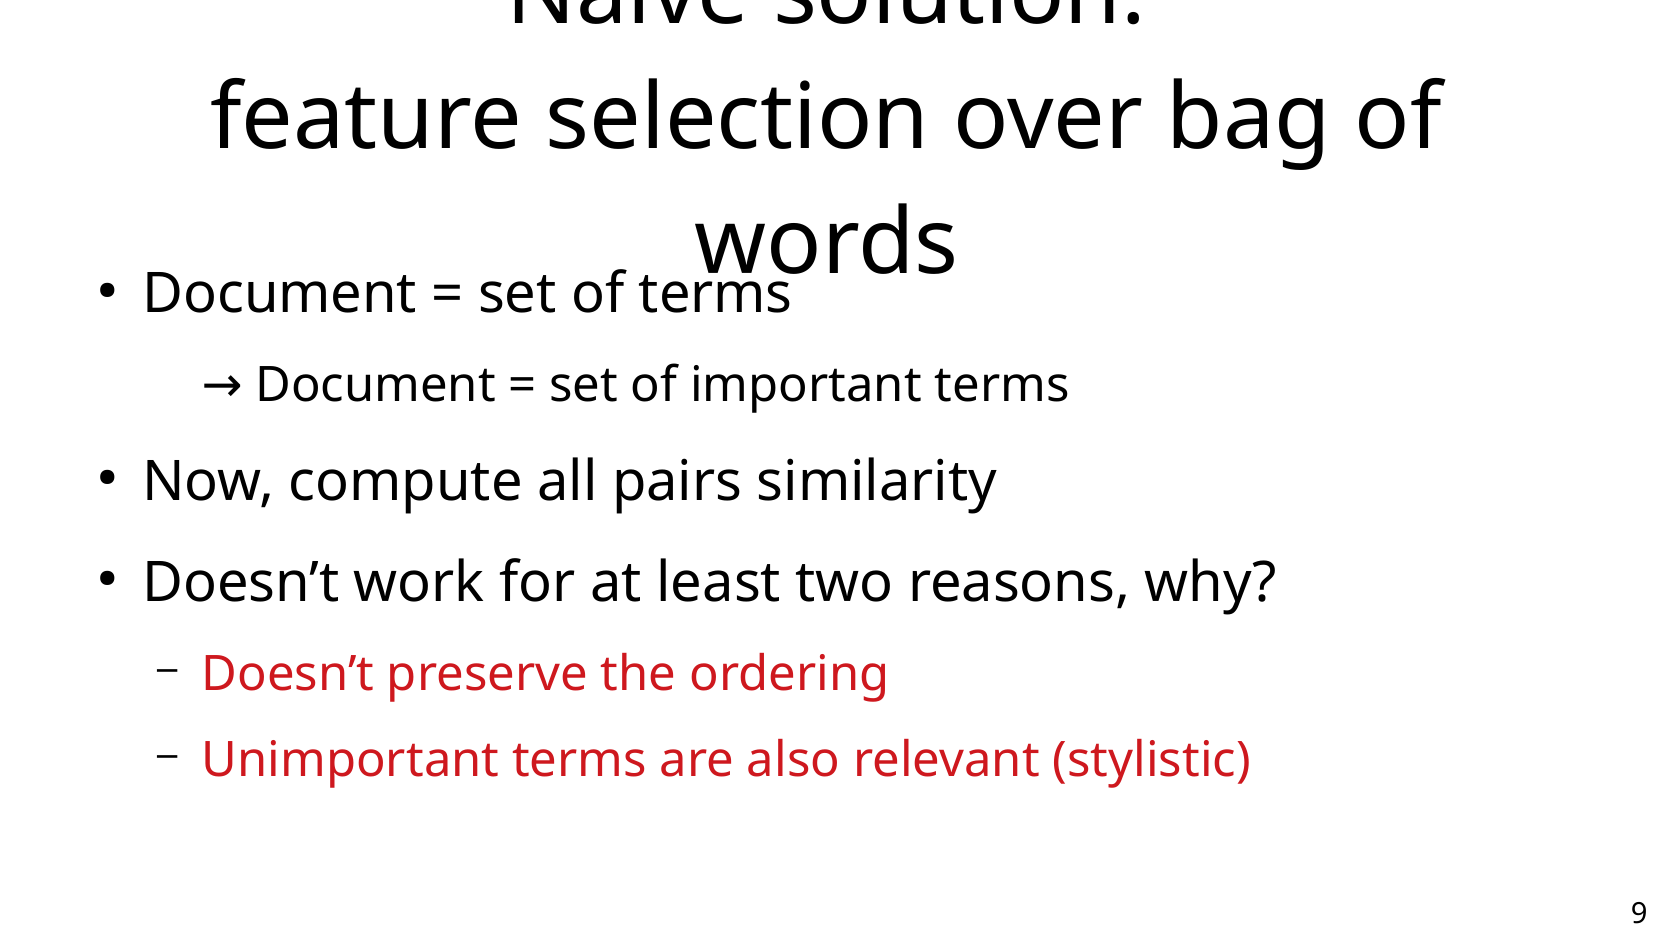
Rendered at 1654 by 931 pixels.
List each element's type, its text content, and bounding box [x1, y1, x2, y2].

list Document = set of terms → Document = set of important terms Now, compute all pairs similarity Doesn’t work for at least two reasons, why? Doesn’t preserve the ordering Unimportant terms are also relevant (stylistic) [82, 253, 1571, 793]
title Naïve solution: feature selection over bag of words [82, 1, 1571, 226]
